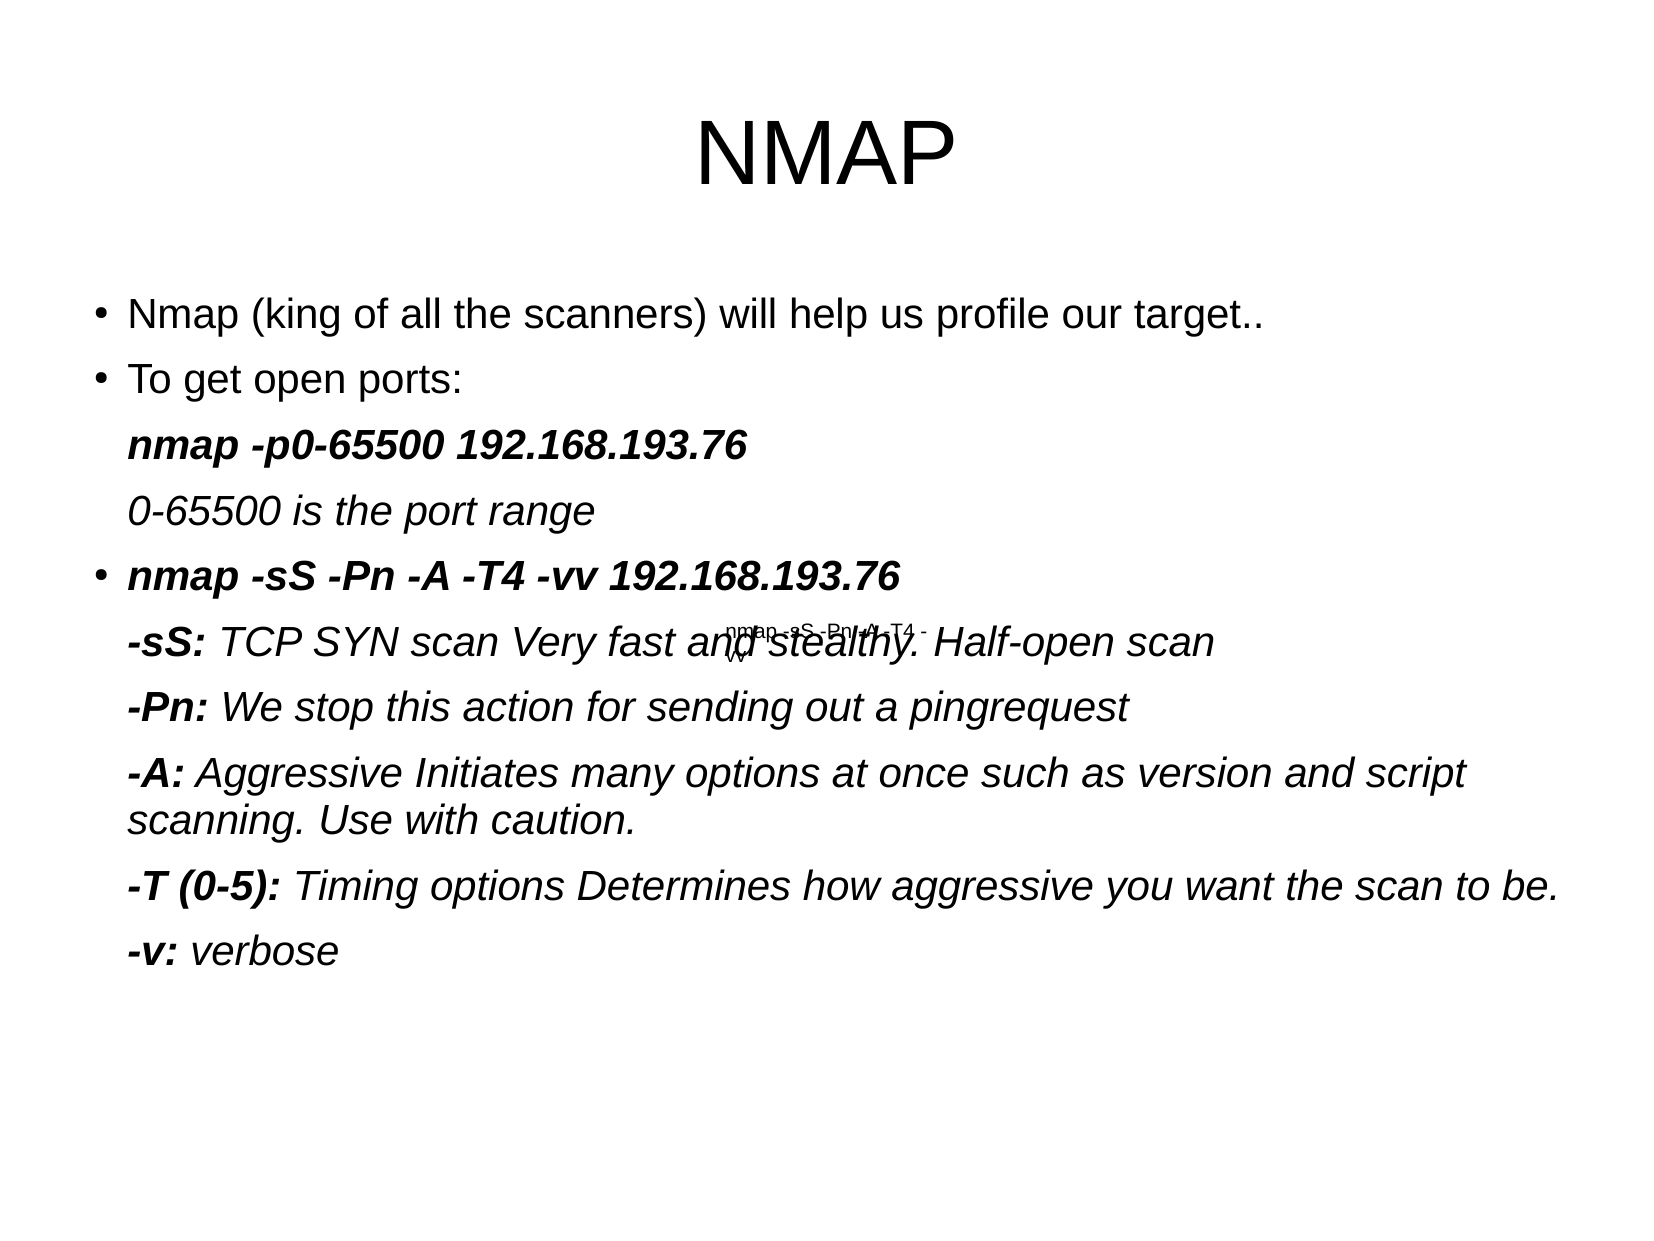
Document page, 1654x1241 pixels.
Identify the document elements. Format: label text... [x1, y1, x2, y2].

list Nmap (king of all the scanners) will help us profile our target.. To get open ports: nmap -p0-65500 192.168.193.76 0-65500 is the port range nmap -sS -Pn -A -T4 -vv 192.168.193.76 -sS: TCP SYN scan Very fast and stealthy. Half-open scan -Pn: We stop this action for sending out a pingrequest -A: Aggressive Initiates many options at once such as version and script scanning. Use with caution. -T (0-5): Timing options Determines how aggressive you want the scan to be. -v: verbose [82, 290, 1571, 1010]
text_box nmap -sS -Pn -A -T4 -vv [710, 612, 963, 652]
title NMAP [82, 49, 1571, 257]
